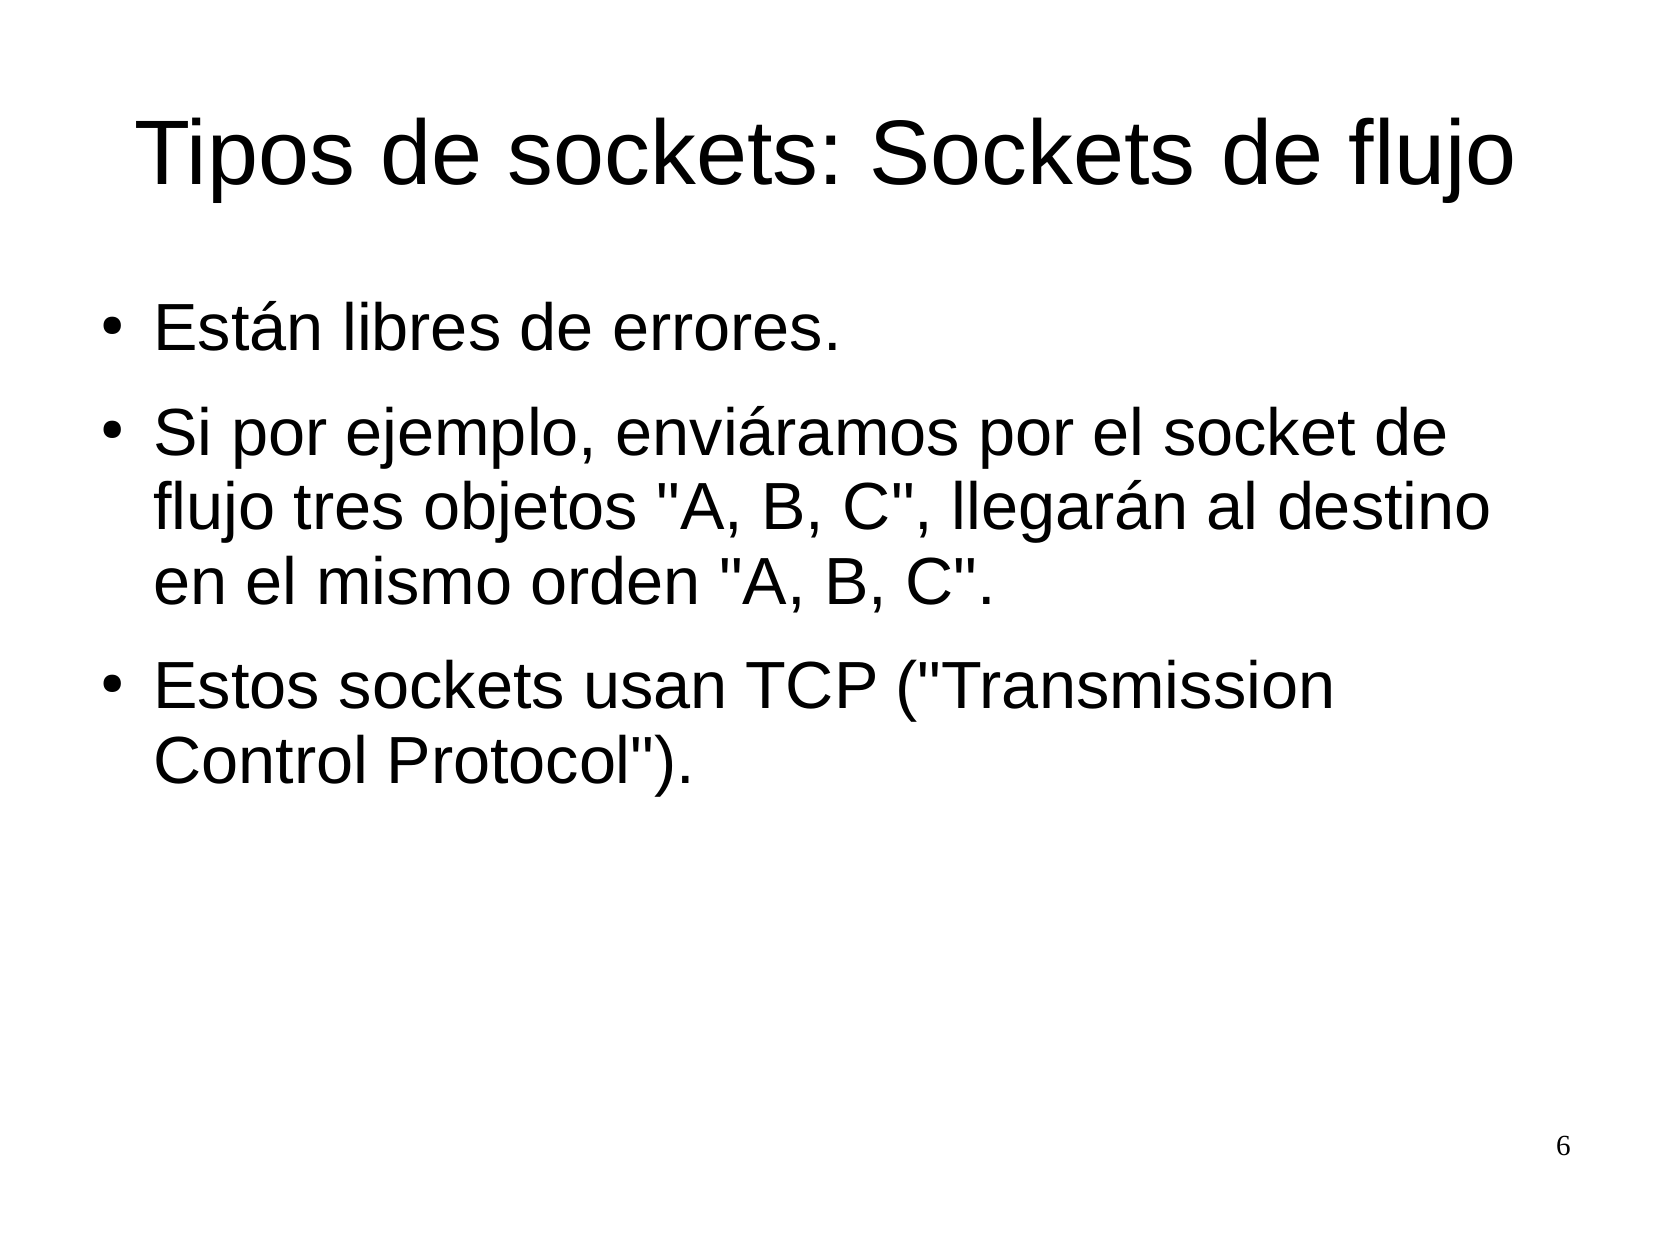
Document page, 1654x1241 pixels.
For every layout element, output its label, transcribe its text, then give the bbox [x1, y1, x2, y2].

list Están libres de errores. Si por ejemplo, enviáramos por el socket de flujo tres objetos "A, B, C", llegarán al destino en el mismo orden "A, B, C". Estos sockets usan TCP ("Transmission Control Protocol"). [82, 290, 1538, 1010]
title Tipos de sockets: Sockets de flujo [82, 49, 1571, 257]
